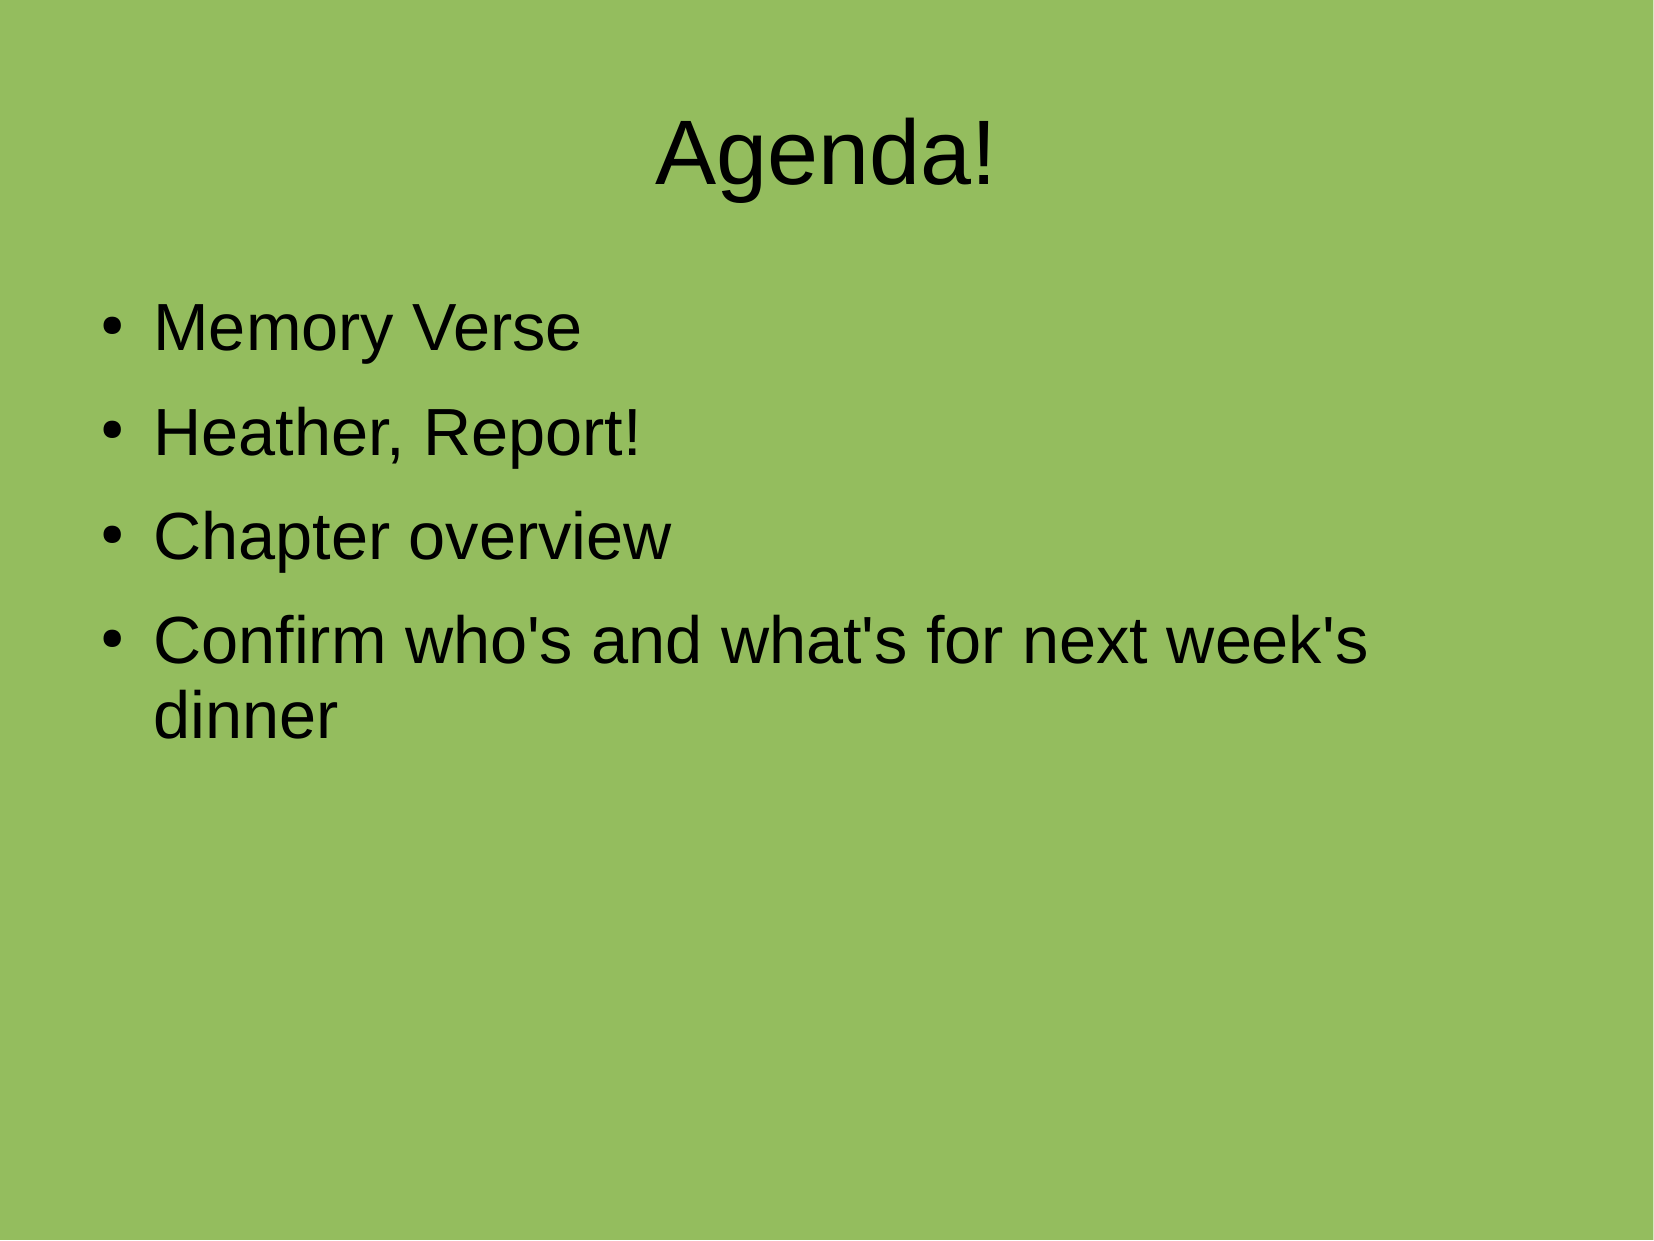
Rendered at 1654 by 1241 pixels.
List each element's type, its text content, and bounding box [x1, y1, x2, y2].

title Agenda! [82, 49, 1571, 257]
list Memory Verse Heather, Report! Chapter overview Confirm who's and what's for next week's dinner [82, 290, 1571, 1109]
